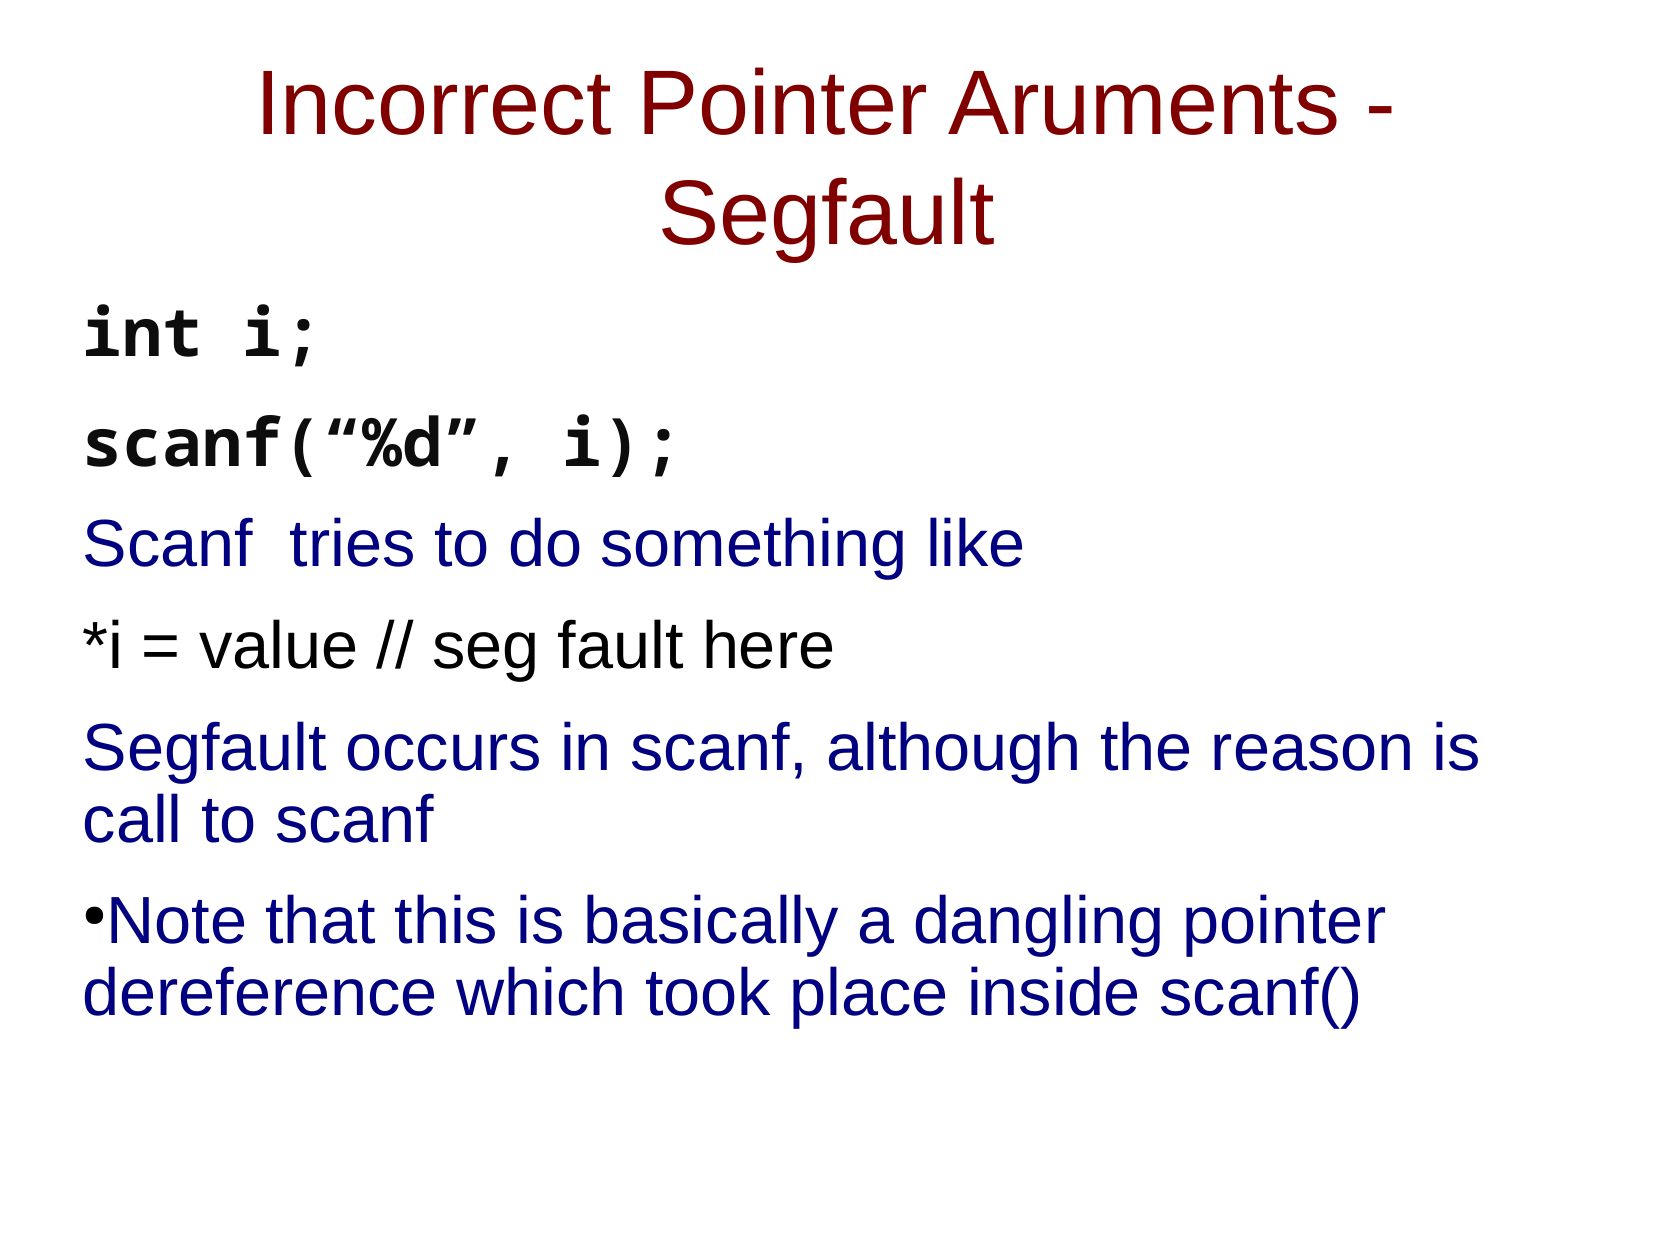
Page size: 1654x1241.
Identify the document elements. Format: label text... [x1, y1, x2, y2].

title Incorrect Pointer Aruments - Segfault [82, 49, 1571, 257]
list int i; scanf(“%d”, i); Scanf tries to do something like *i = value // seg fault here Segfault occurs in scanf, although the reason is call to scanf Note that this is basically a dangling pointer dereference which took place inside scanf() [82, 290, 1571, 1109]
